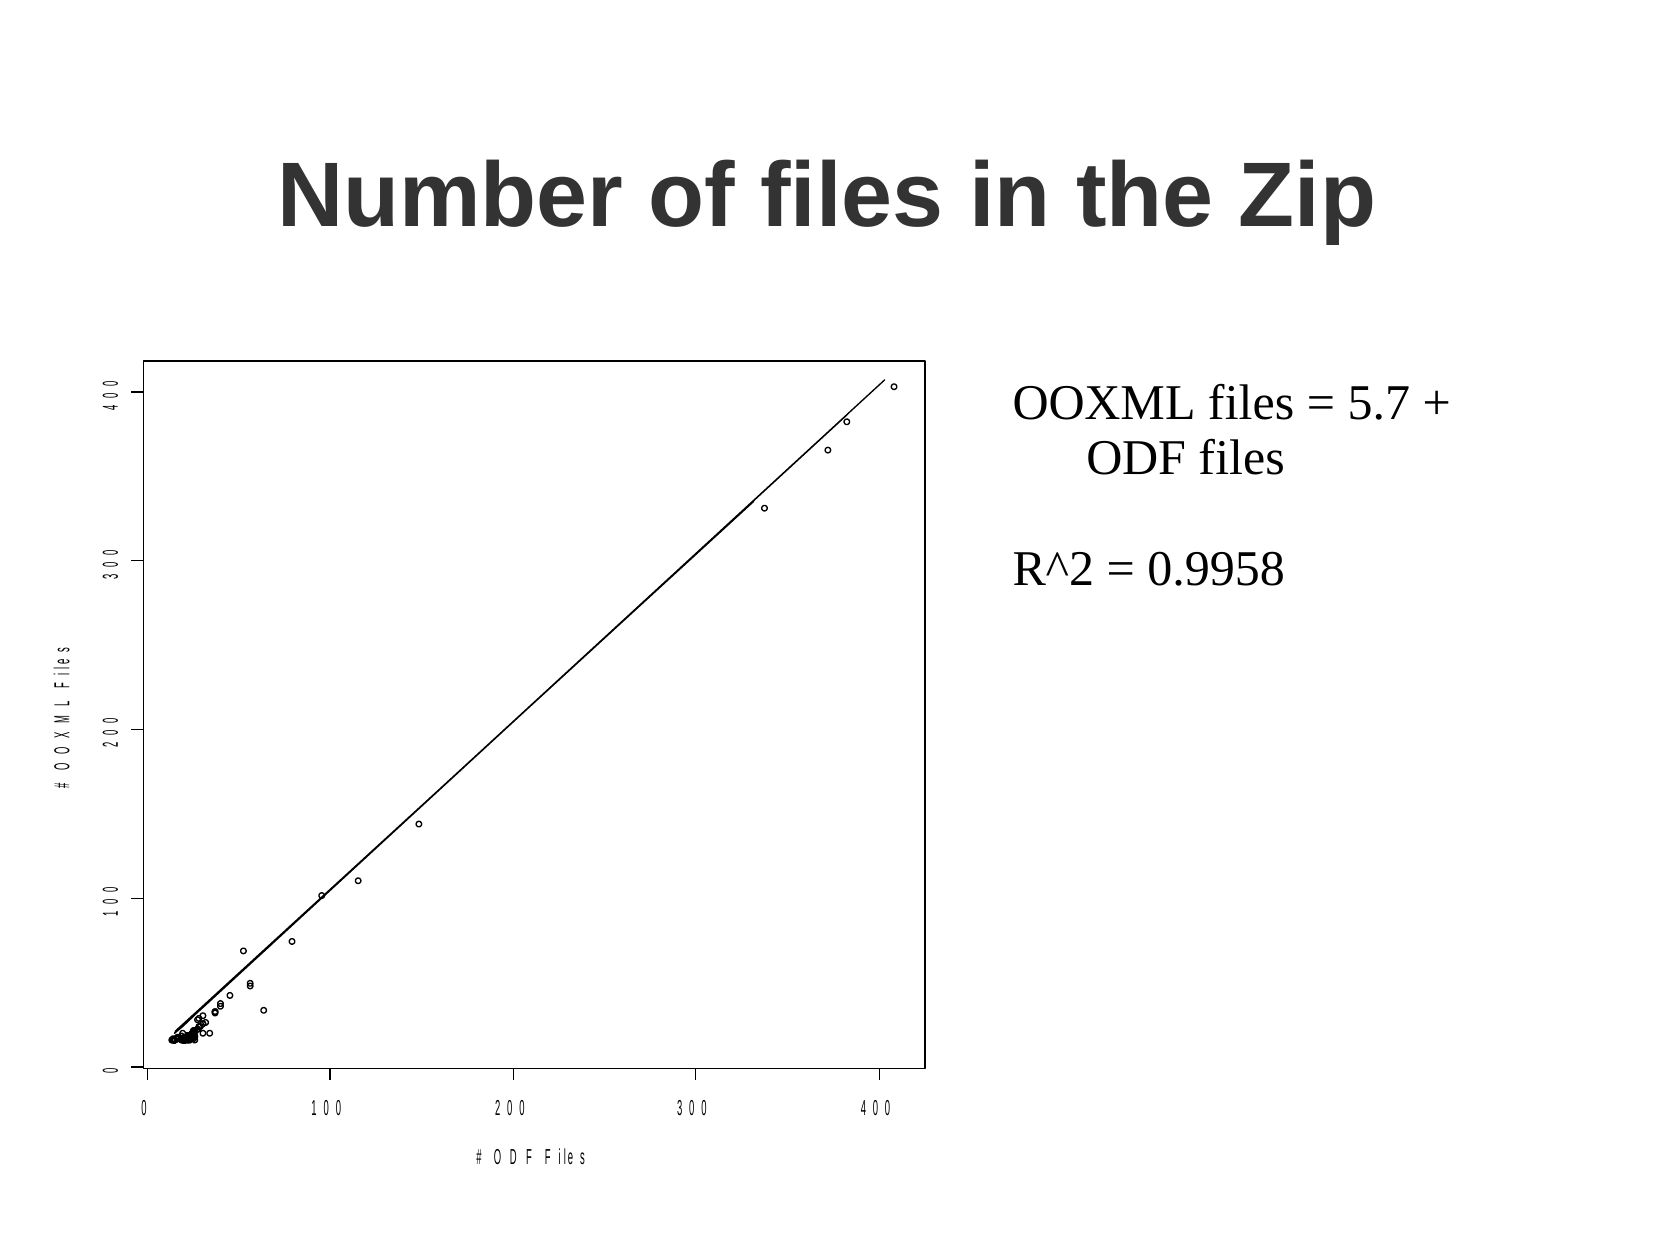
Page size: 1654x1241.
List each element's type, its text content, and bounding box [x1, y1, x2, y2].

picture [45, 262, 976, 1192]
text_box OOXML files = 5.7 + ODF files R^2 = 0.9958 [1012, 374, 1451, 601]
title Number of files in the Zip [121, 91, 1534, 299]
